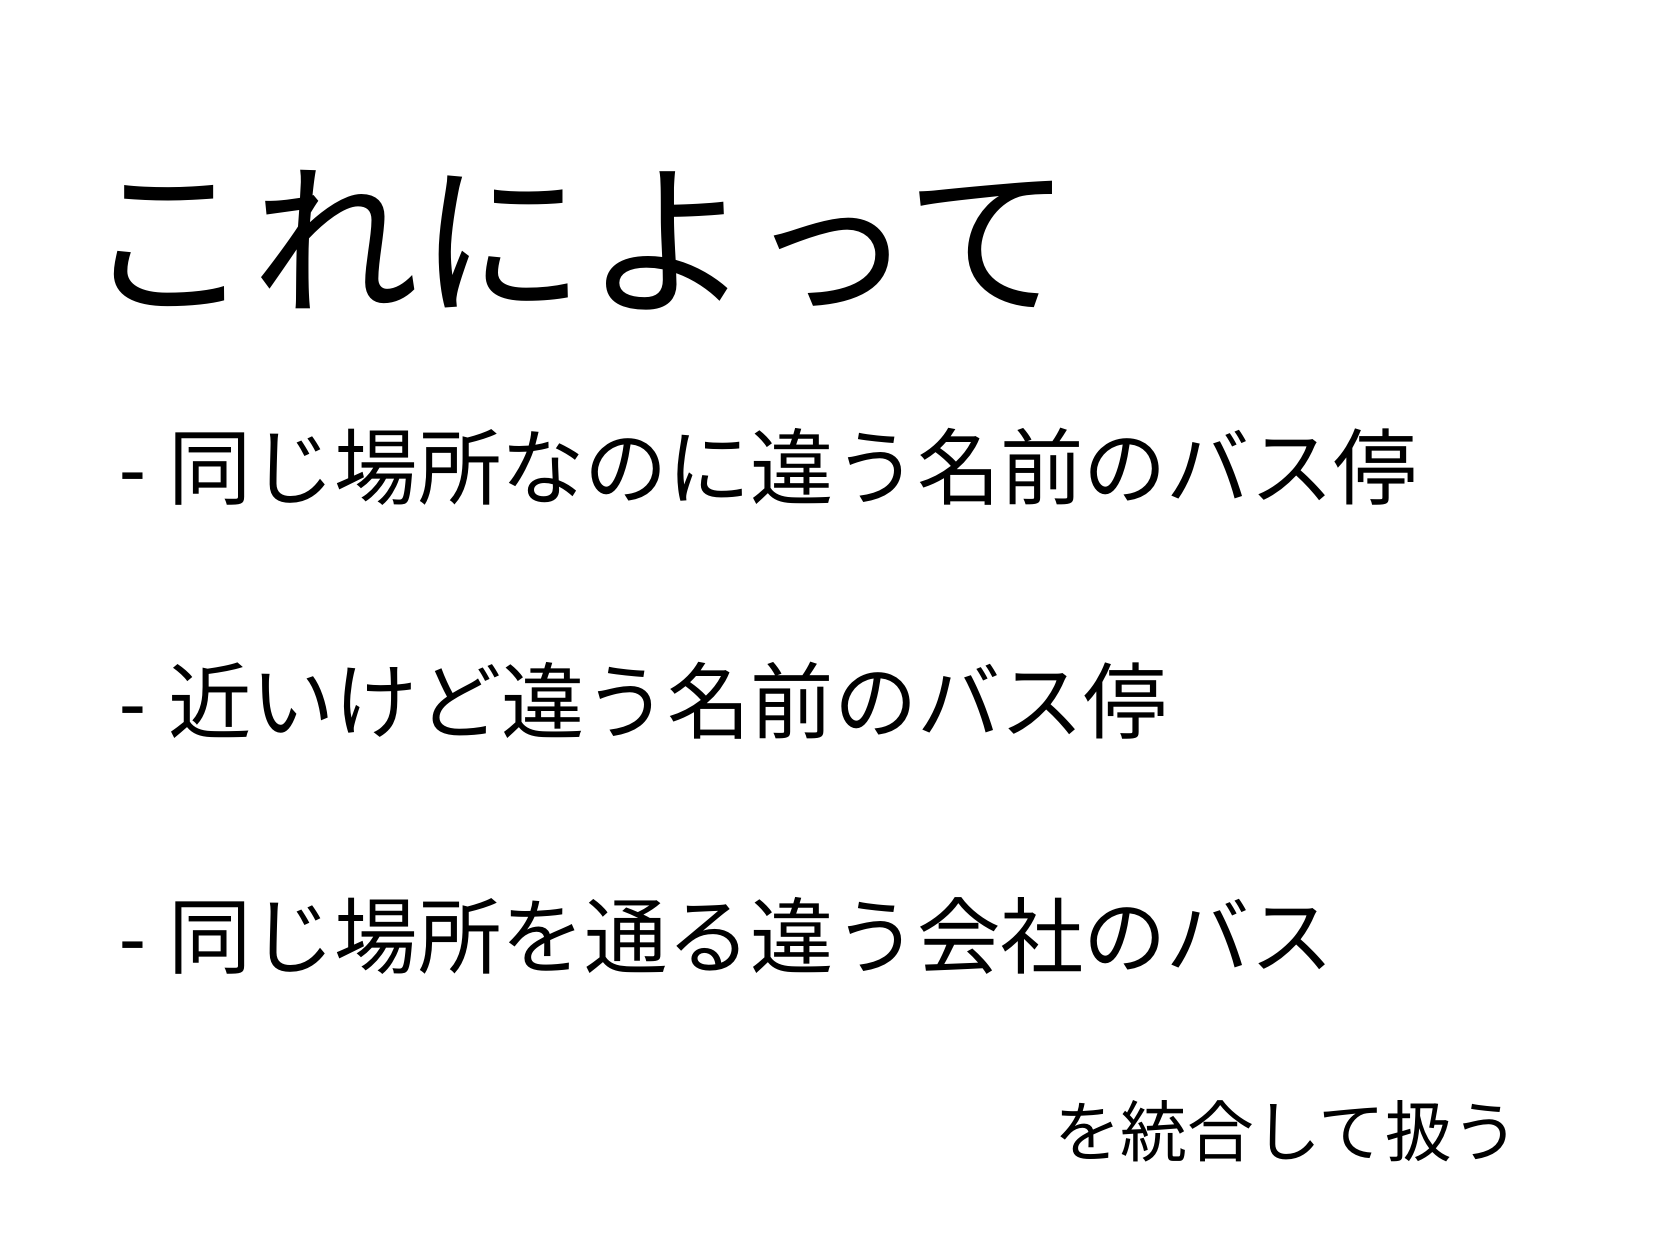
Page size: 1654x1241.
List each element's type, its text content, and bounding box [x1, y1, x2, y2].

text_box - 同じ場所なのに違う名前のバス停 - 近いけど違う名前のバス停 - 同じ場所を通る違う会社のバス [105, 394, 1441, 827]
text_box これによって [70, 101, 1134, 284]
text_box を統合して扱う [1039, 1071, 1619, 1241]
